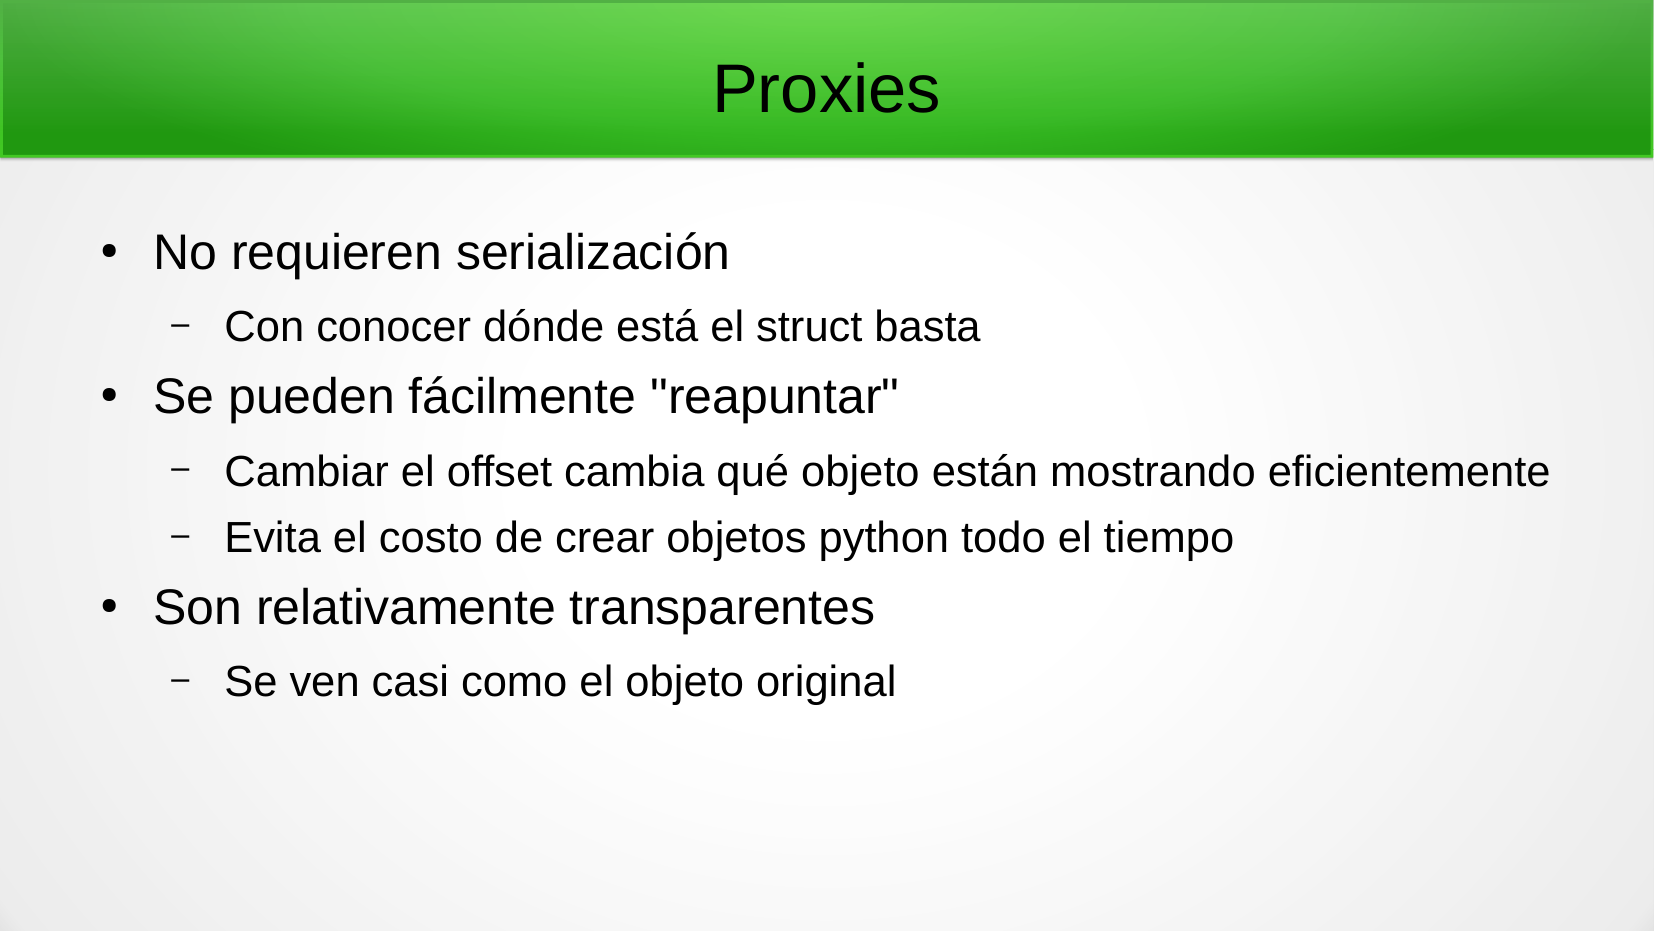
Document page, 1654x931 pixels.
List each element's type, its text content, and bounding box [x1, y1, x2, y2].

list No requieren serialización Con conocer dónde está el struct basta Se pueden fácilmente "reapuntar" Cambiar el offset cambia qué objeto están mostrando eficientemente Evita el costo de crear objetos python todo el tiempo Son relativamente transparentes Se ven casi como el objeto original [82, 224, 1571, 764]
title Proxies [82, 35, 1571, 142]
